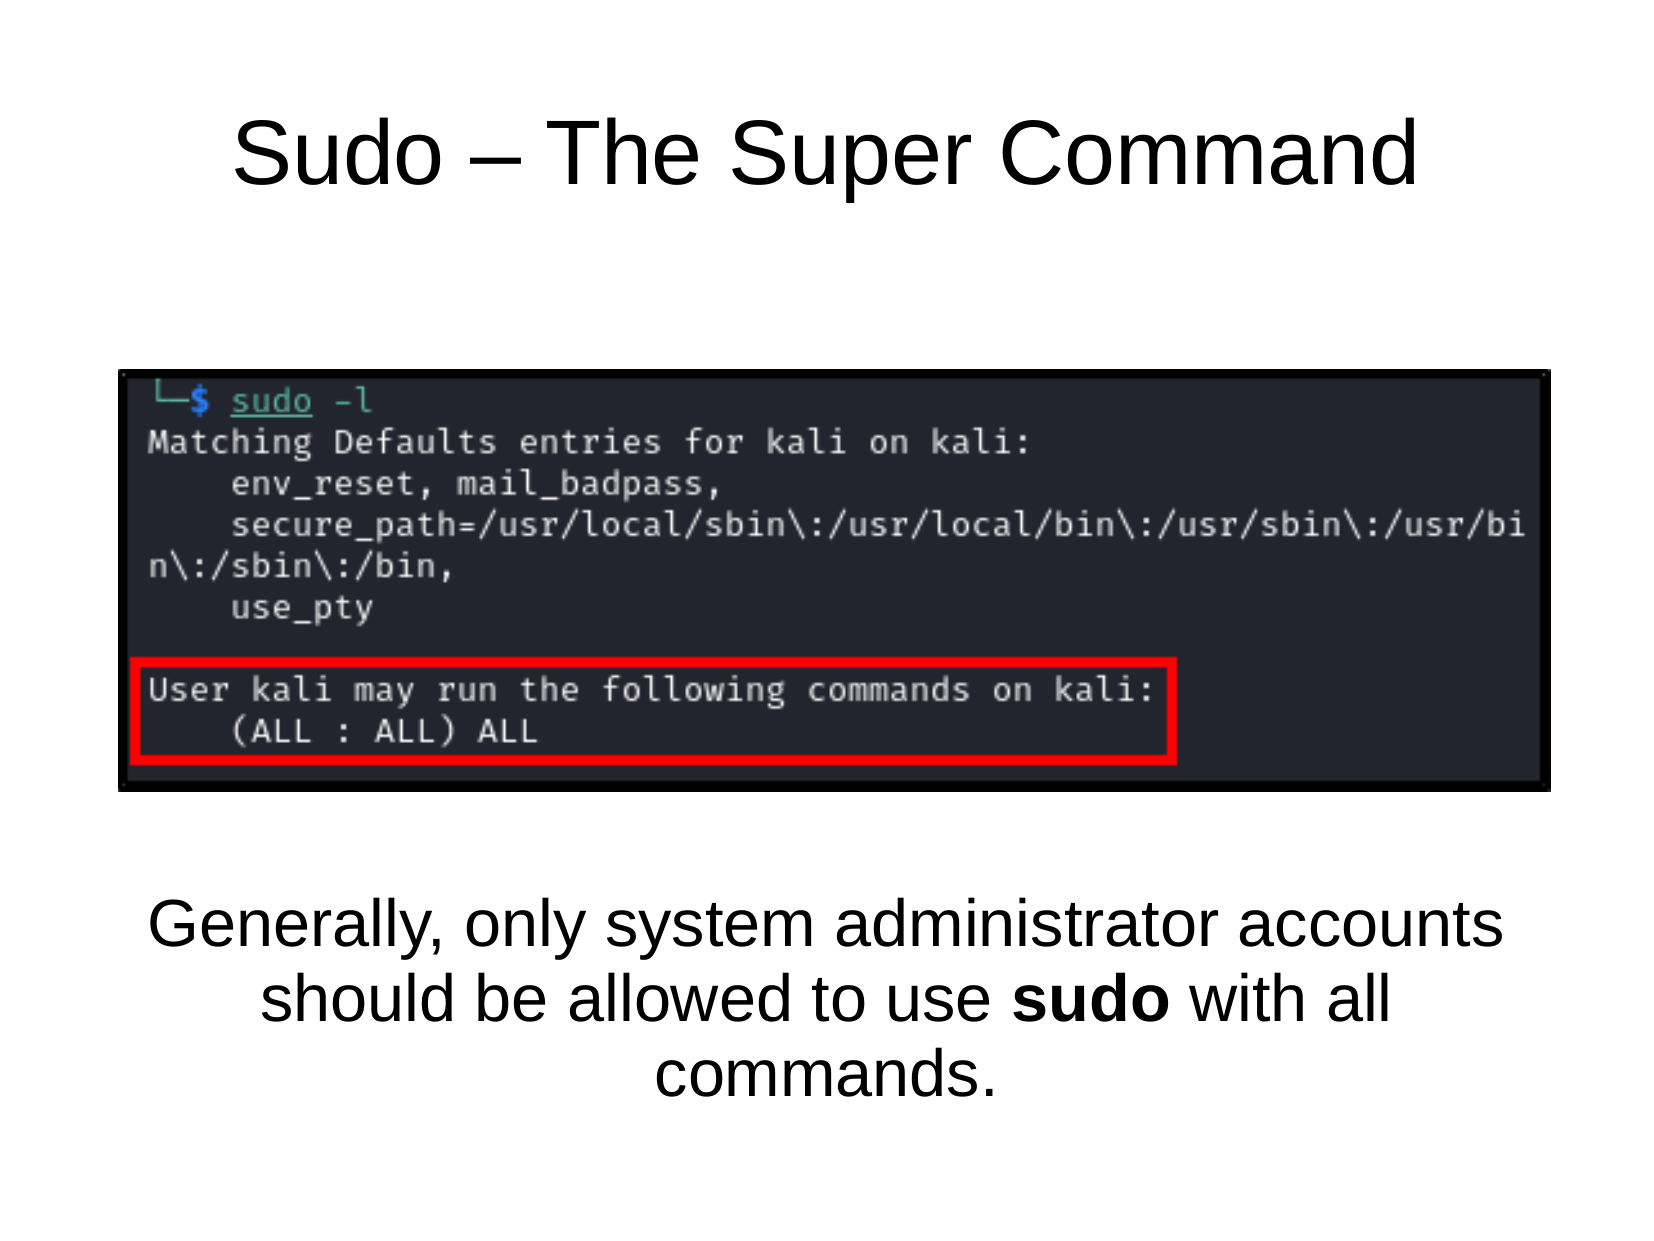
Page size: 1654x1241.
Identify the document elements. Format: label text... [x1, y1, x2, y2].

subtitle Generally, only system administrator accounts should be allowed to use sudo with all commands. [82, 288, 1571, 1111]
title Sudo – The Super Command [82, 49, 1571, 257]
picture [118, 369, 1551, 792]
